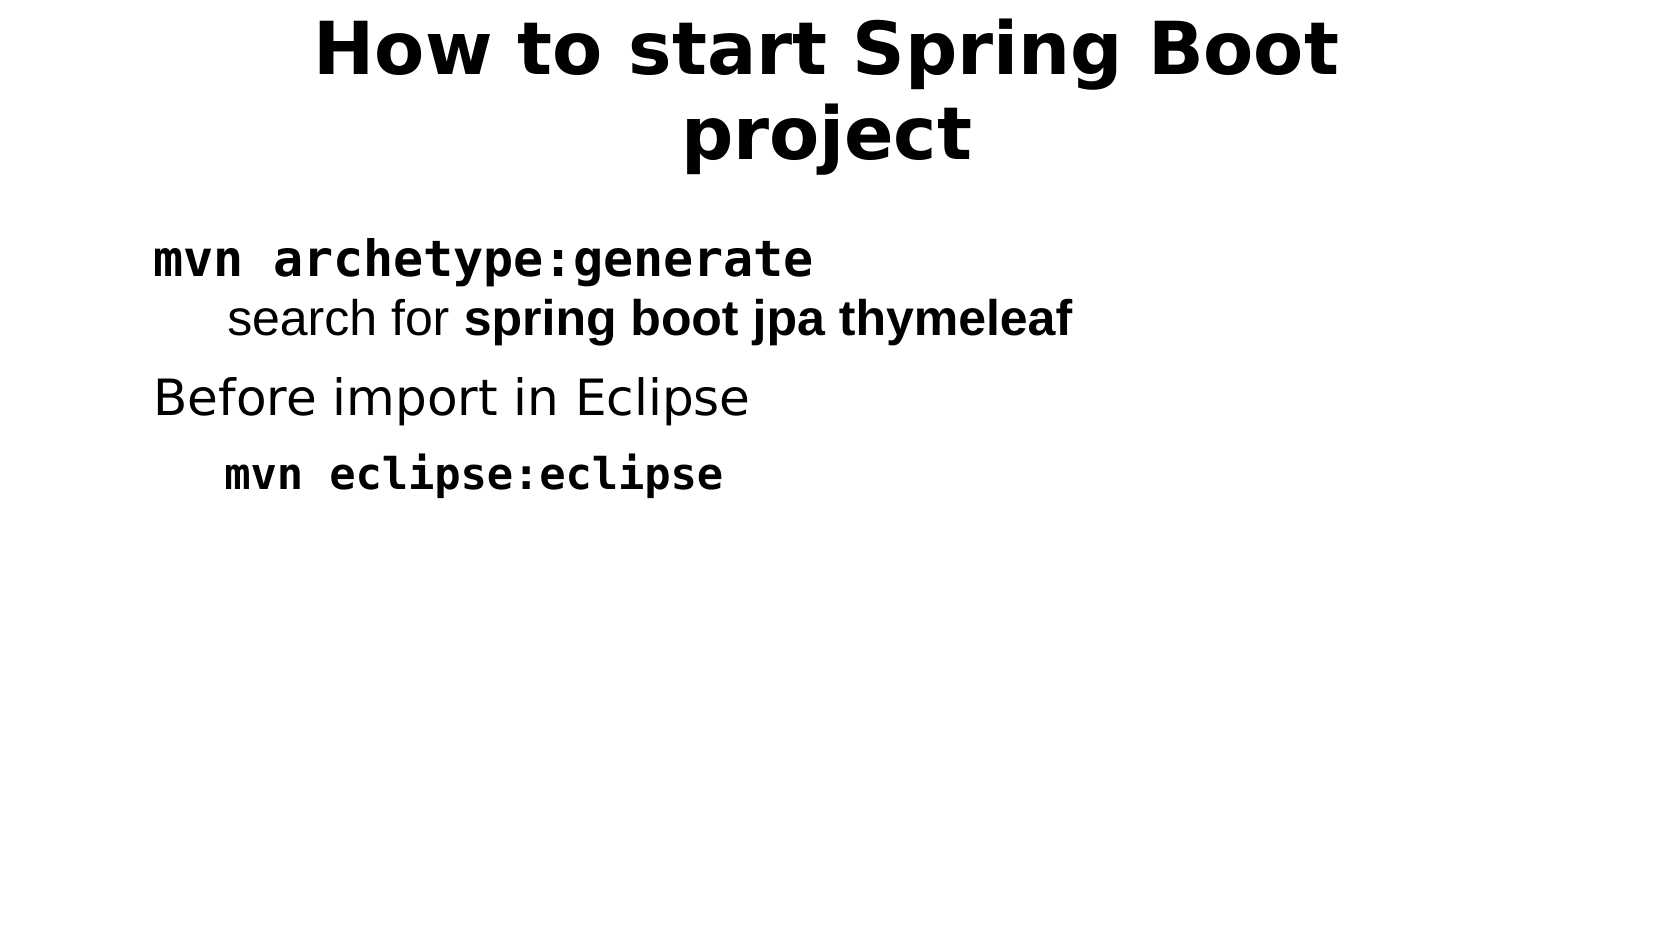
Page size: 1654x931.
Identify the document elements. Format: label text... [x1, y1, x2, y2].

list mvn archetype:generate search for spring boot jpa thymeleaf Before import in Eclipse mvn eclipse:eclipse [82, 230, 1571, 889]
title How to start Spring Boot project [82, 6, 1571, 177]
